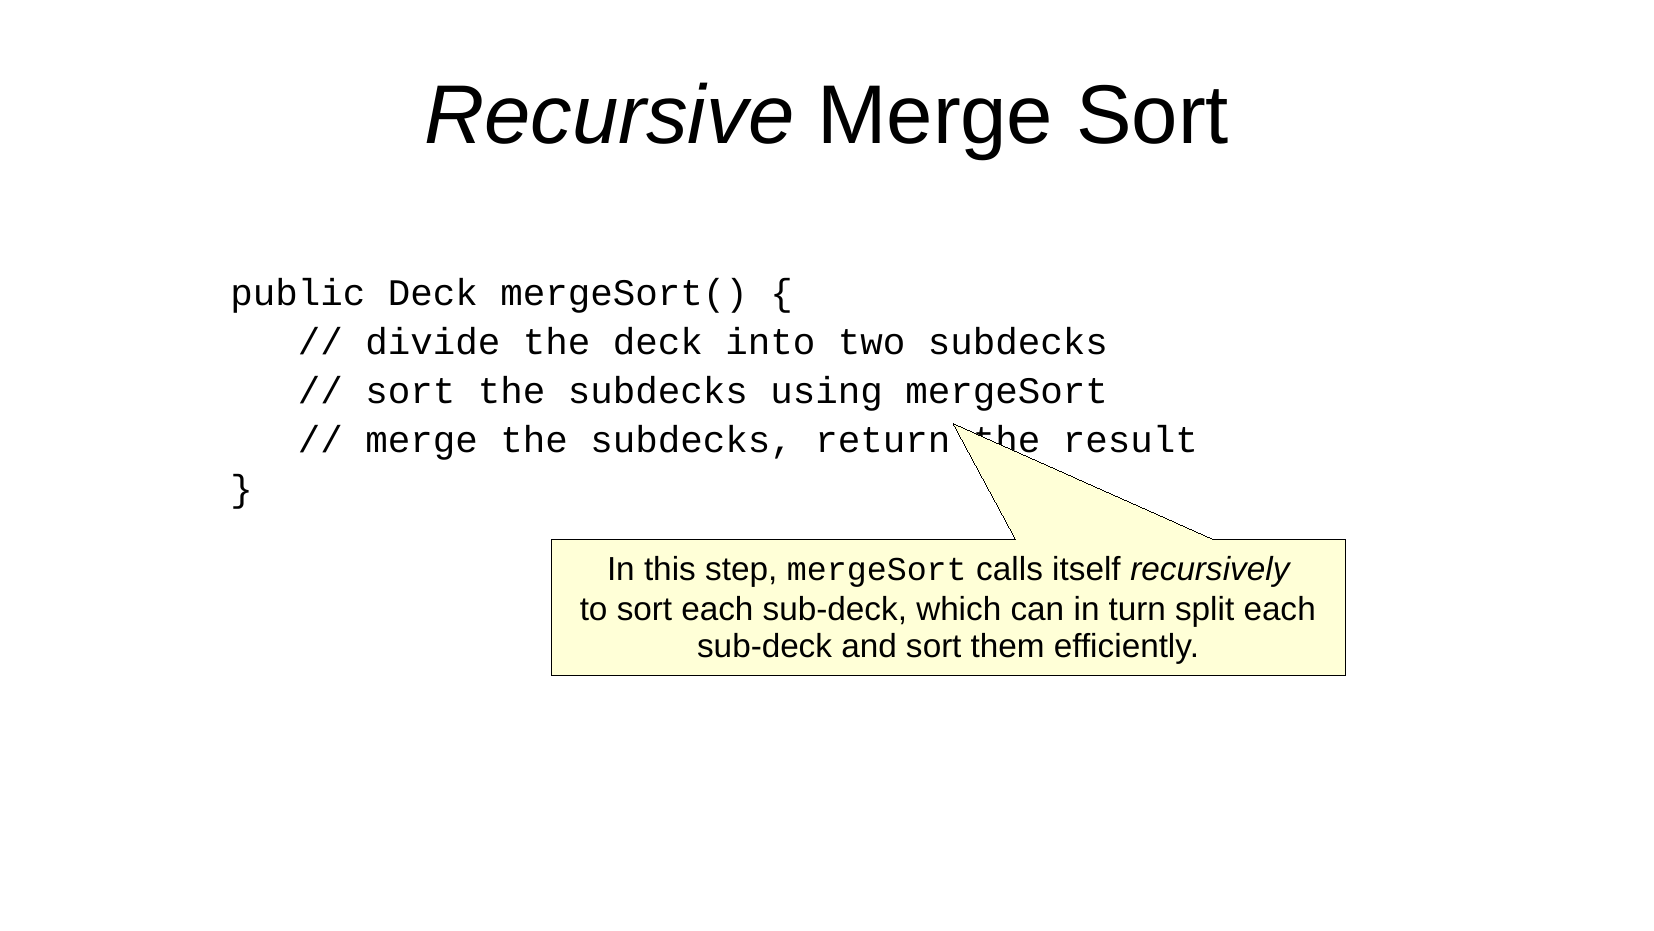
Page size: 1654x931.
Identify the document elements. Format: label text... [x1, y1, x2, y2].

text_box public Deck mergeSort() { // divide the deck into two subdecks // sort the subdecks using mergeSort // merge the subdecks, return the result } [215, 260, 1213, 570]
text_box In this step, mergeSort calls itself recursively to sort each sub-deck, which can in turn split each sub-deck and sort them efficiently. [551, 423, 1346, 676]
title Recursive Merge Sort [82, 37, 1571, 193]
